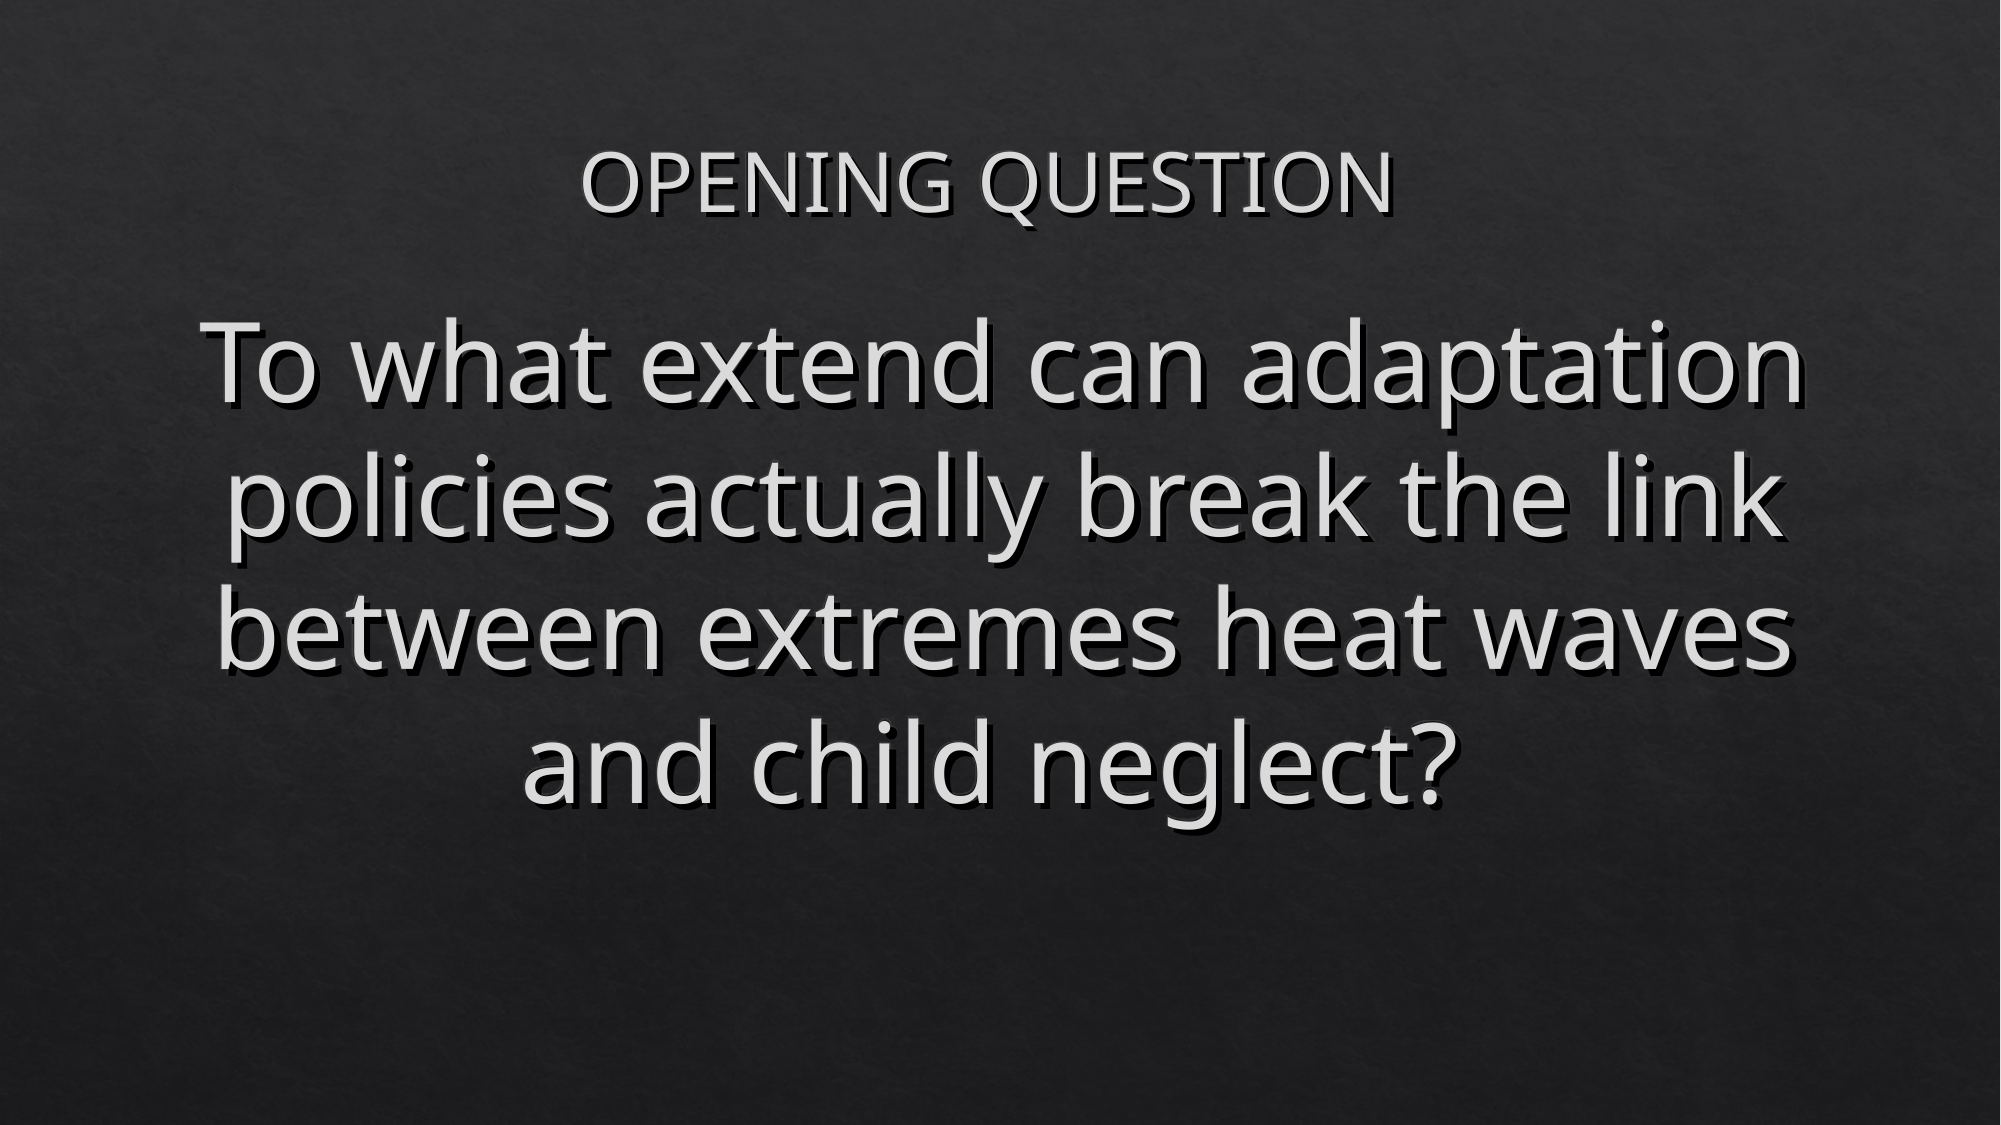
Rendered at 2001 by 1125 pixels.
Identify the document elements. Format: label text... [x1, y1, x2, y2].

title OPENING QUESTION [149, 99, 1849, 260]
list To what extend can adaptation policies actually break the link between extremes heat waves and child neglect? [149, 284, 1849, 950]
